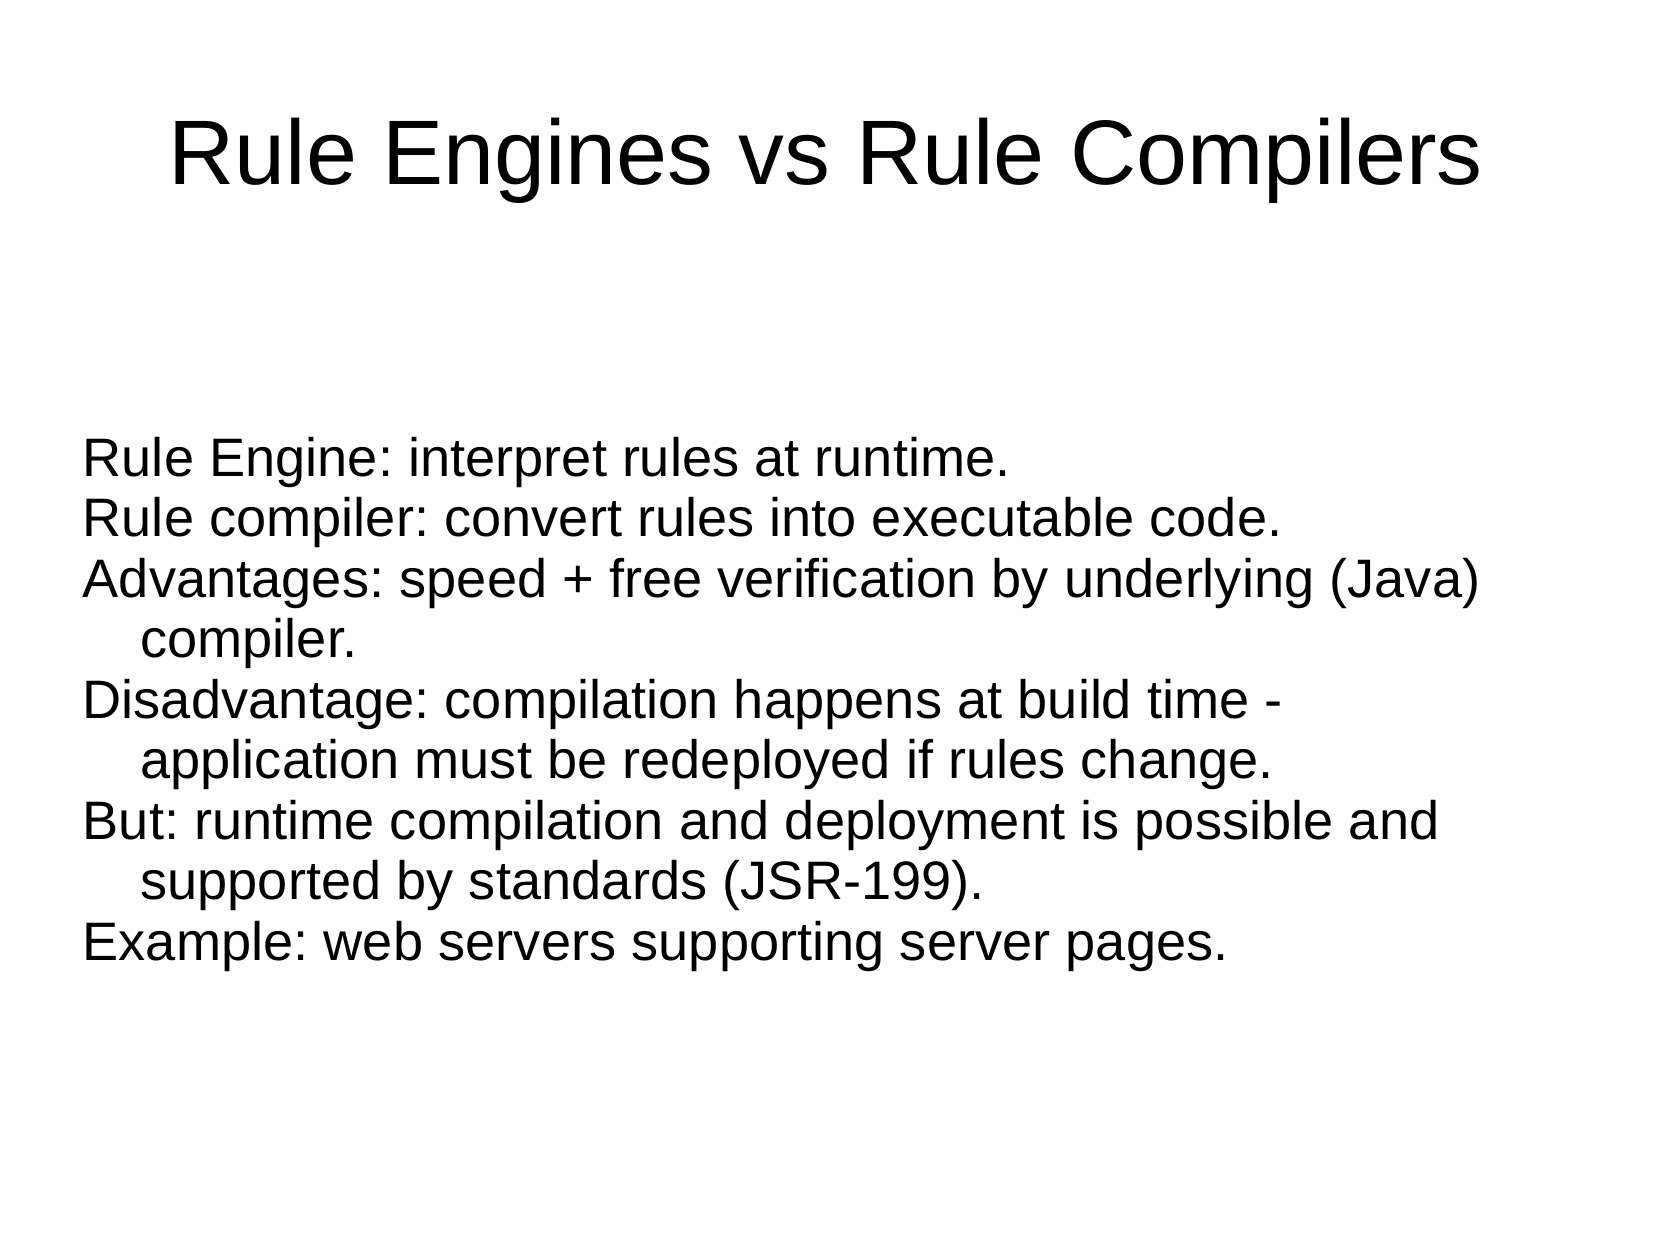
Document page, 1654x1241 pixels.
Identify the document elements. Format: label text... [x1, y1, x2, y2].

subtitle Rule Engine: interpret rules at runtime. Rule compiler: convert rules into executable code. Advantages: speed + free verification by underlying (Java) compiler. Disadvantage: compilation happens at build time - application must be redeployed if rules change. But: runtime compilation and deployment is possible and supported by standards (JSR-199). Example: web servers supporting server pages. [82, 297, 1571, 1102]
title Rule Engines vs Rule Compilers [82, 49, 1571, 257]
